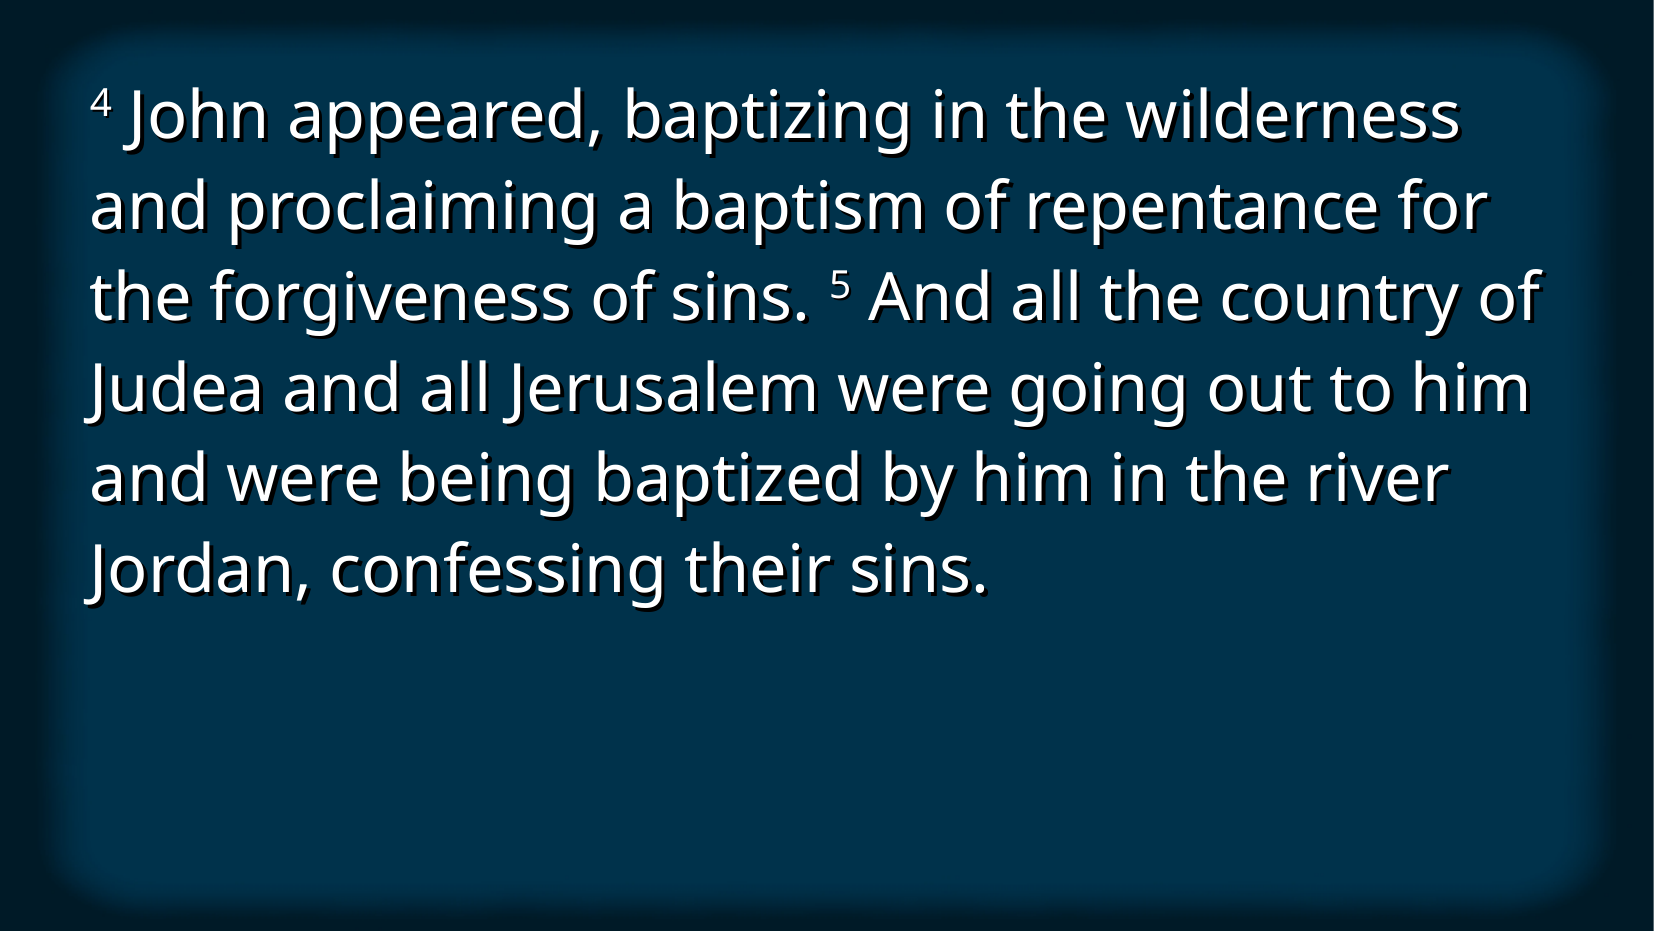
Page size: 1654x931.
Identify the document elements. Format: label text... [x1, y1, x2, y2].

picture [0, 0, 1654, 931]
text_box 4 John appeared, baptizing in the wilderness and proclaiming a baptism of repentance for the forgiveness of sins. 5 And all the country of Judea and all Jerusalem were going out to him and were being baptized by him in the river Jordan, confessing their sins. [75, 60, 1591, 608]
